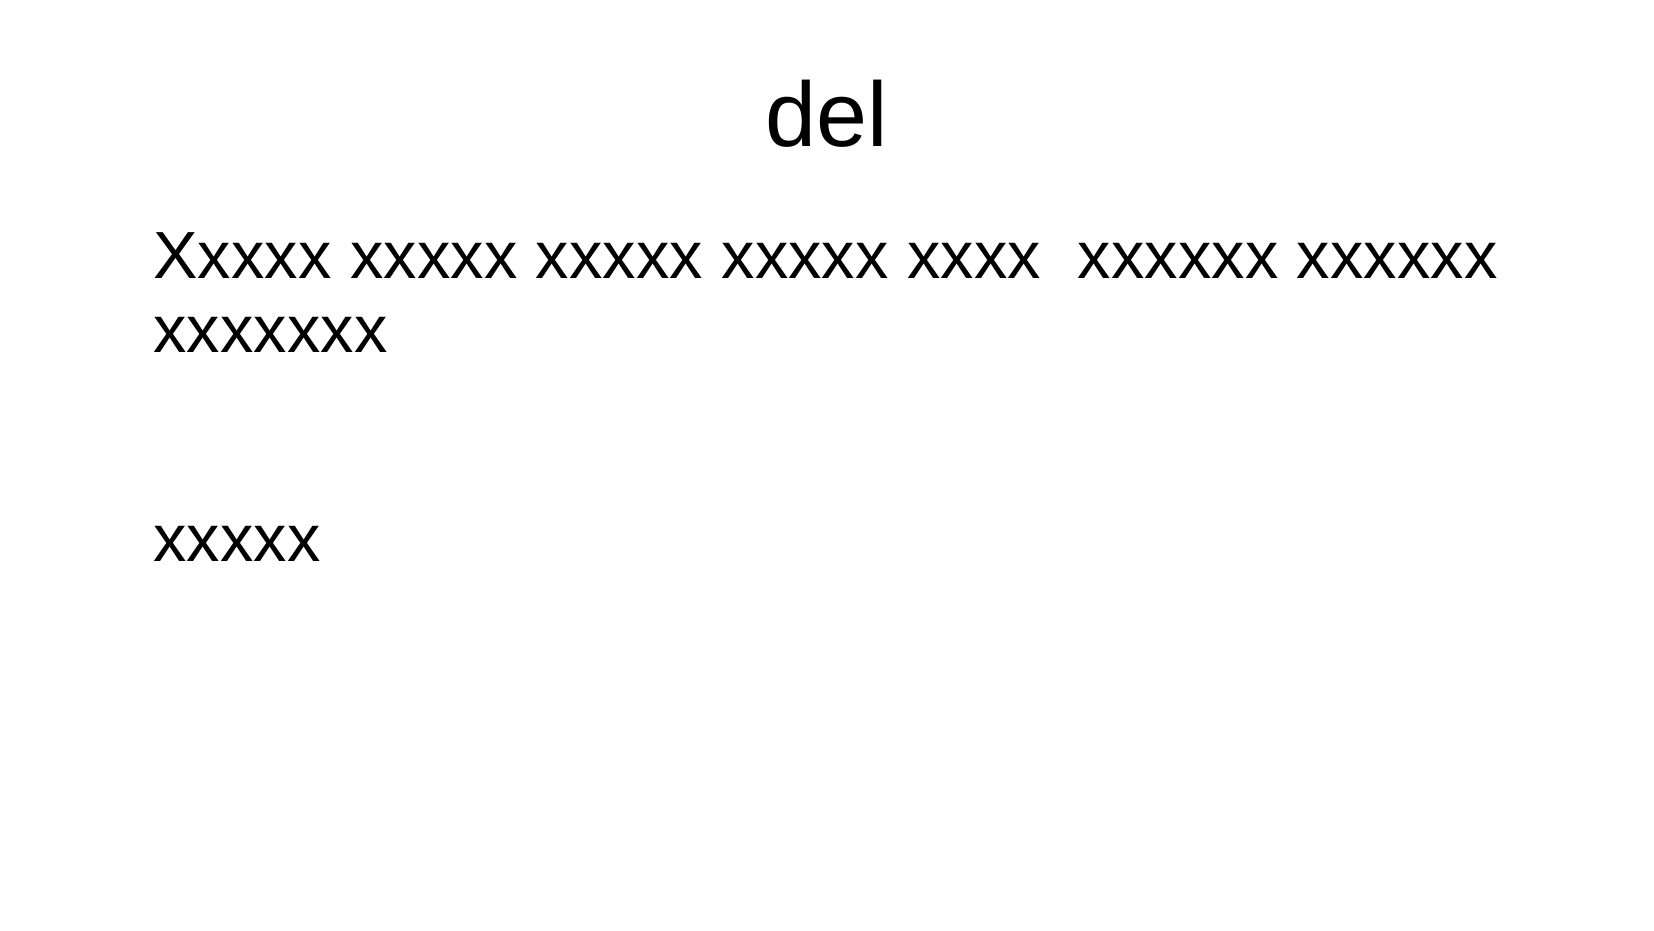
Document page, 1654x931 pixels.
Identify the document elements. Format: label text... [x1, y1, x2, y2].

title del [82, 37, 1571, 193]
list Xxxxx xxxxx xxxxx xxxxx xxxx xxxxxx xxxxxx xxxxxxx xxxxx [82, 217, 1571, 758]
